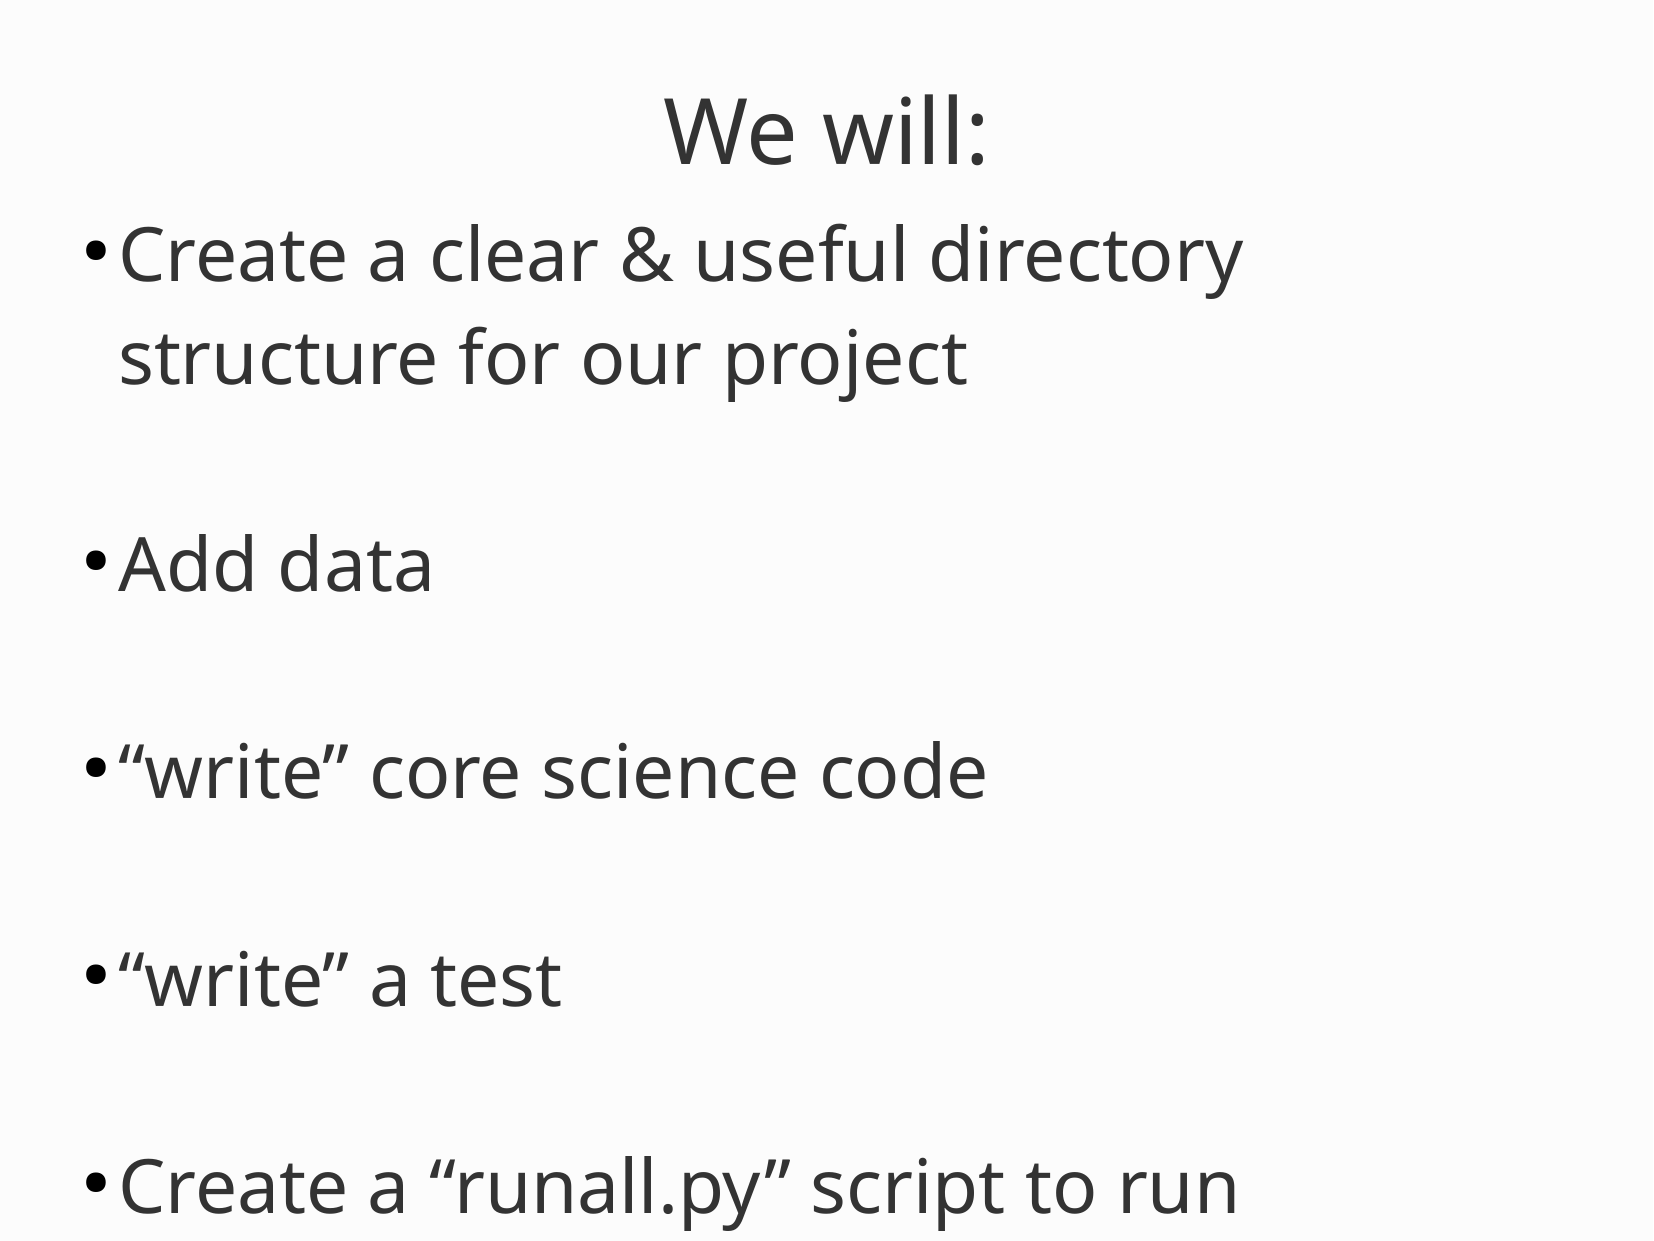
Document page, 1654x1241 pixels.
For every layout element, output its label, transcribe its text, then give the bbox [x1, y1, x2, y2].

title We will: [82, 25, 1571, 201]
subtitle Create a clear & useful directory structure for our project Add data “write” core science code “write” a test Create a “runall.py” script to run everything. [82, 201, 1571, 1188]
